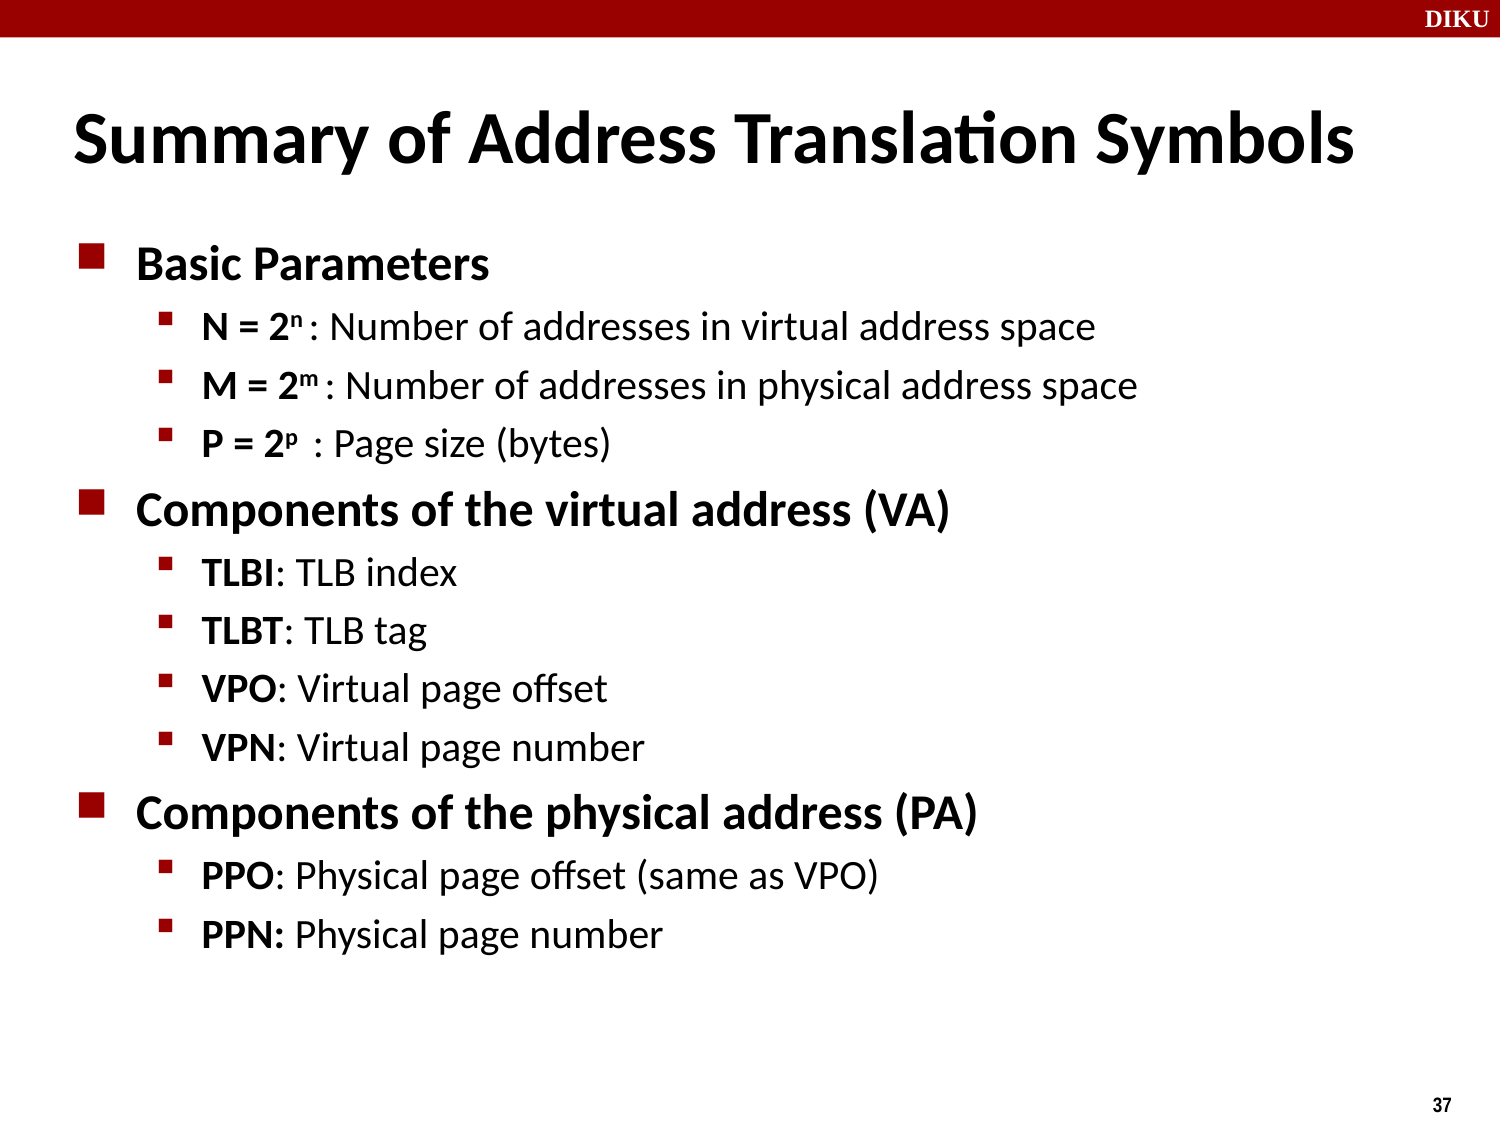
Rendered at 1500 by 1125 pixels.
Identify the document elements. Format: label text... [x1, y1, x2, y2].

text_box Basic Parameters N = 2n : Number of addresses in virtual address space M = 2m : Number of addresses in physical address space P = 2p : Page size (bytes) Components of the virtual address (VA) TLBI: TLB index TLBT: TLB tag VPO: Virtual page offset VPN: Virtual page number Components of the physical address (PA) PPO: Physical page offset (same as VPO) PPN: Physical page number [65, 223, 1361, 1088]
text_box Summary of Address Translation Symbols [58, 71, 1425, 197]
